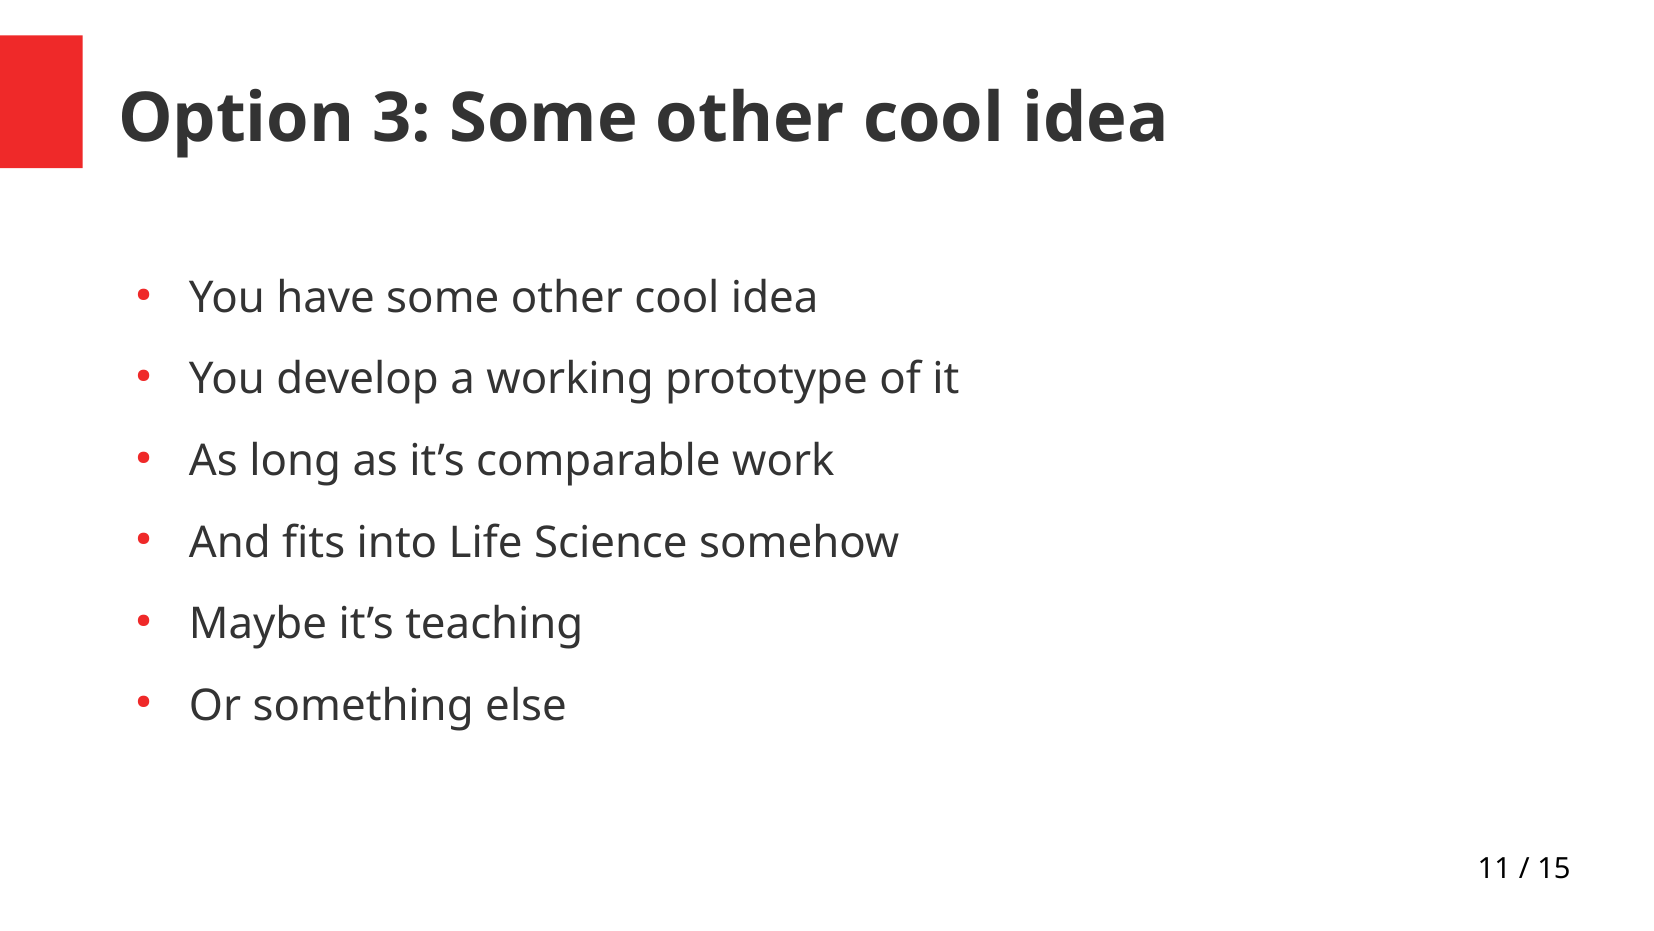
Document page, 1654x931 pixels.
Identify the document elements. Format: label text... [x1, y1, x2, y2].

title Option 3: Some other cool idea [118, 36, 1571, 193]
list You have some other cool idea You develop a working prototype of it As long as it’s comparable work And fits into Life Science somehow Maybe it’s teaching Or something else [118, 265, 1536, 806]
